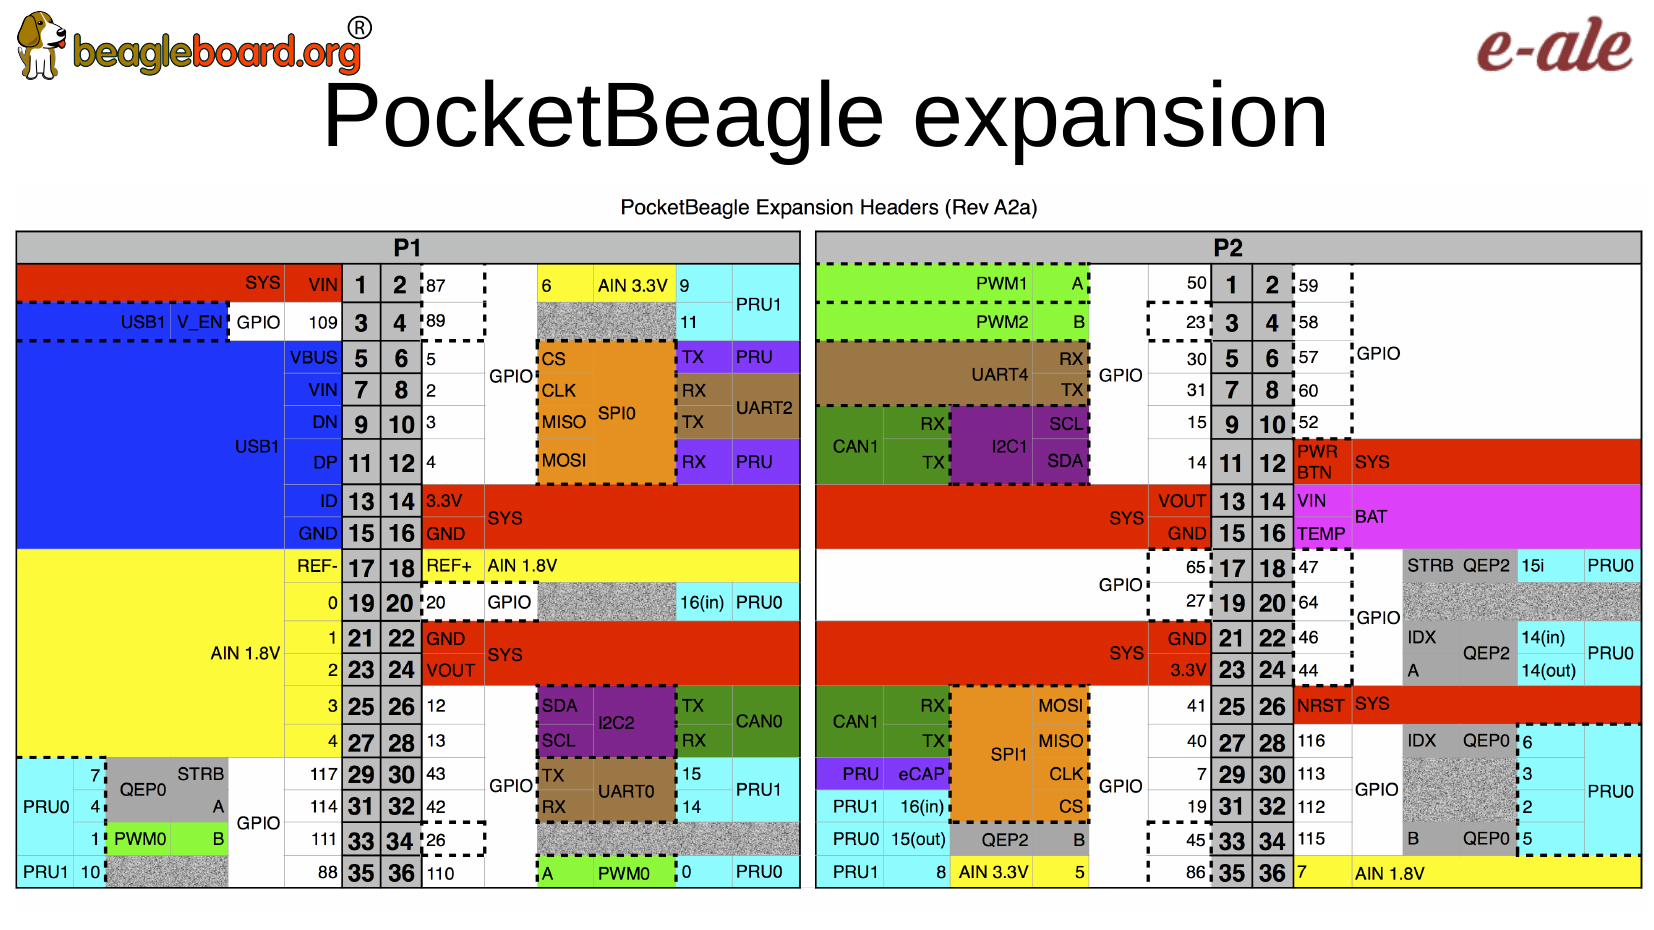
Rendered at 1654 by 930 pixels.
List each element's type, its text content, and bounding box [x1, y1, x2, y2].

title PocketBeagle expansion [82, 37, 1571, 179]
picture [17, 11, 372, 80]
picture [15, 179, 1653, 915]
picture [1475, 14, 1636, 74]
